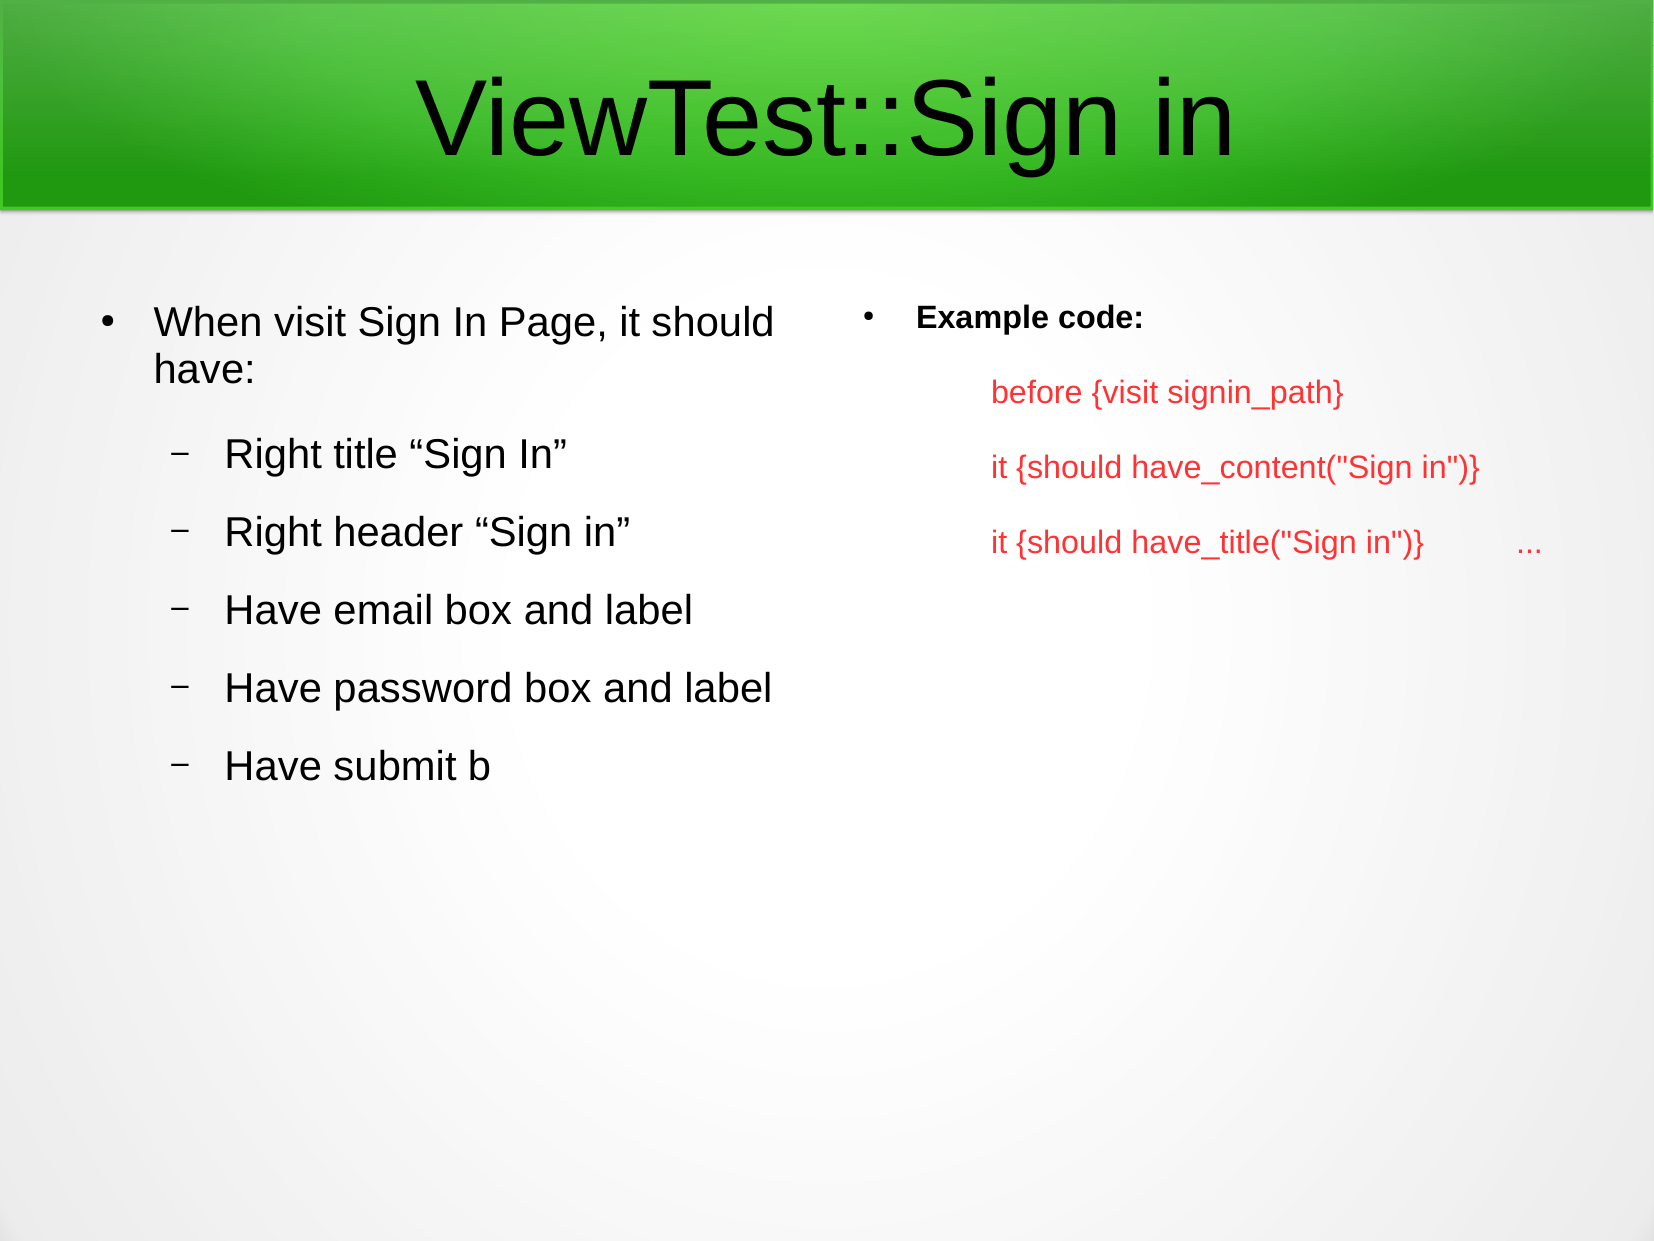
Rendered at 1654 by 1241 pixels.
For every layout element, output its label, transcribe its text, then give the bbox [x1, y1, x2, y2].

list When visit Sign In Page, it should have: Right title “Sign In” Right header “Sign in” Have email box and label Have password box and label Have submit b [82, 299, 809, 1019]
list Example code: before {visit signin_path} it {should have_content("Sign in")} it {should have_title("Sign in")} ... [845, 299, 1572, 1019]
title ViewTest::Sign in [82, 47, 1571, 189]
